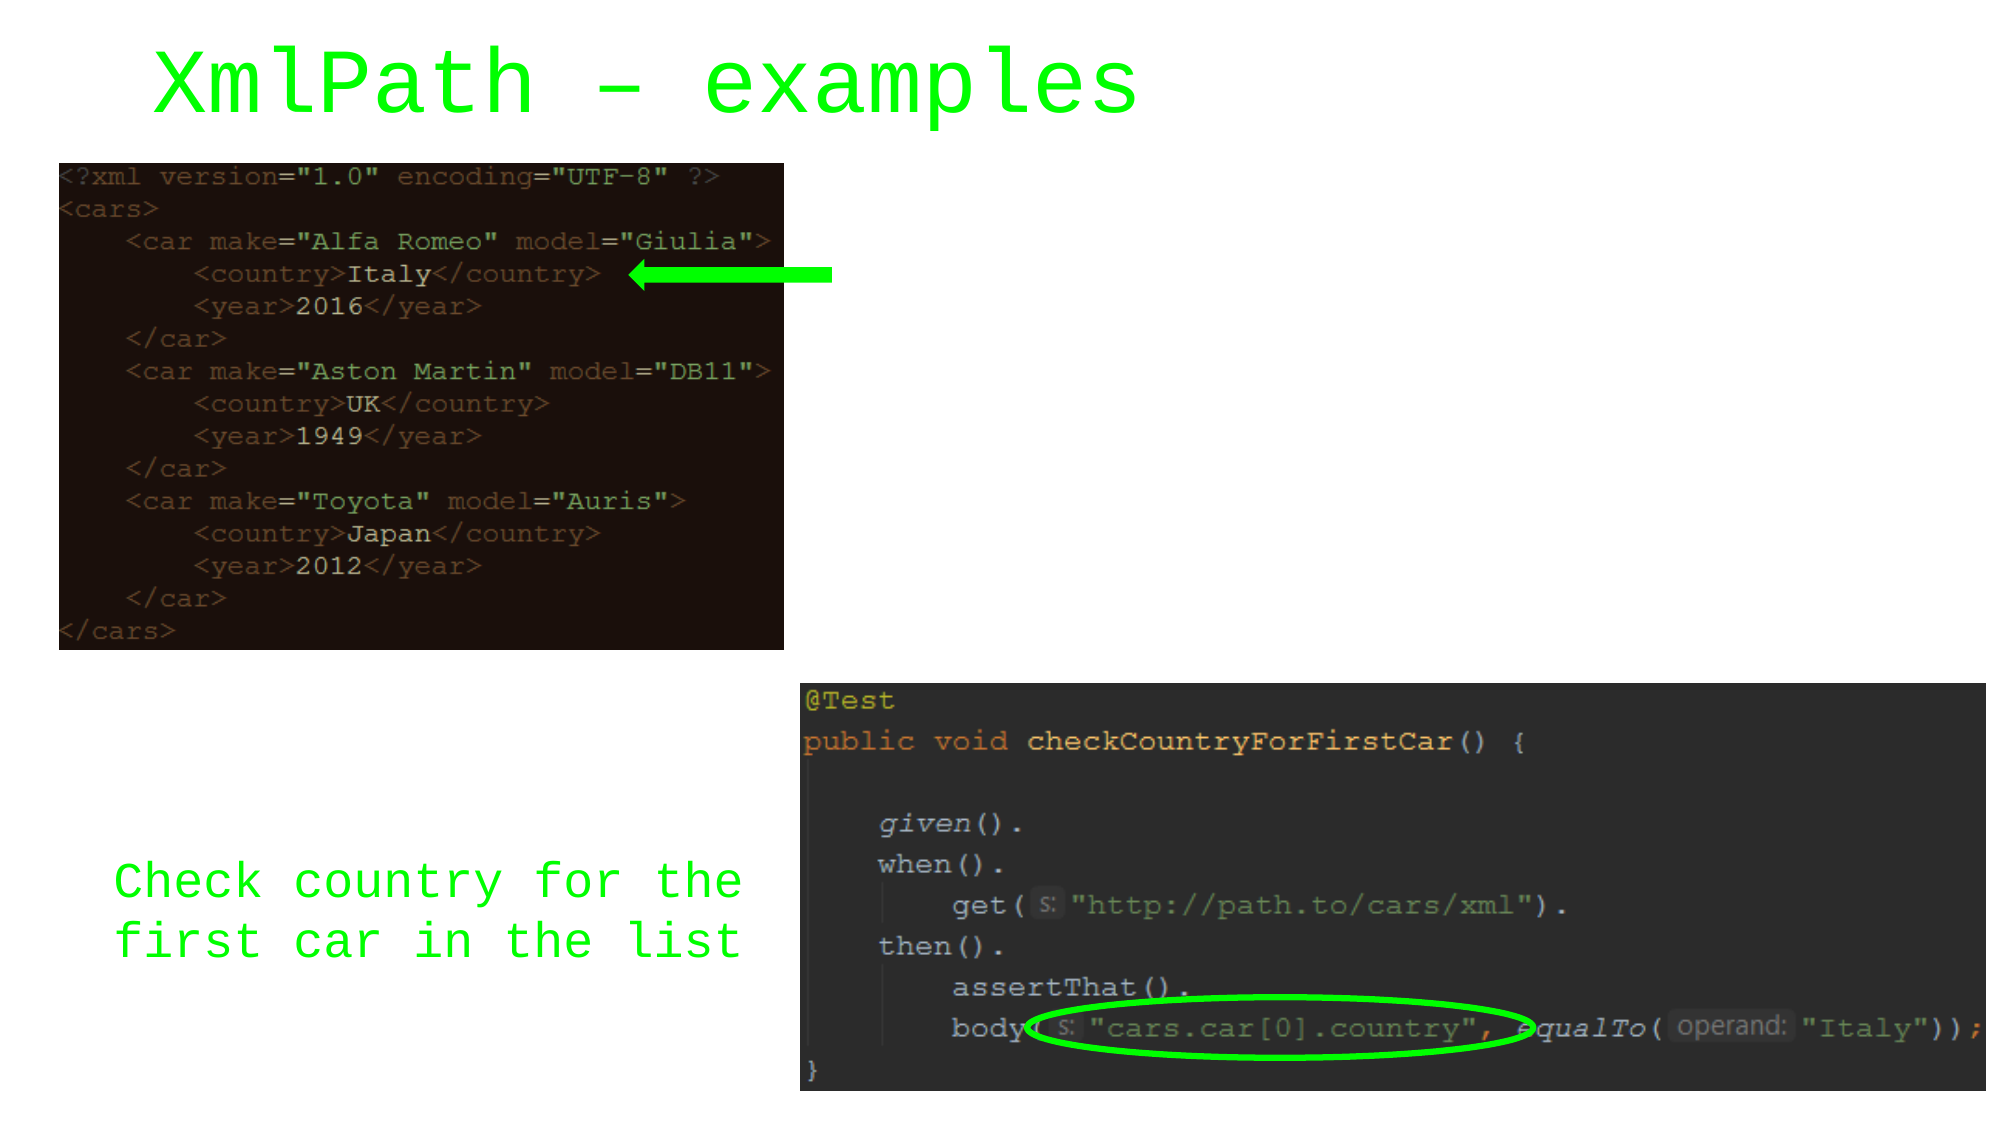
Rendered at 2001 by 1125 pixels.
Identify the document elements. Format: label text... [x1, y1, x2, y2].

picture [59, 163, 784, 650]
text_box Check country for the first car in the list [98, 840, 800, 977]
title XmlPath – examples [137, 1, 1863, 164]
picture [800, 683, 1986, 1091]
text_box [629, 261, 831, 289]
